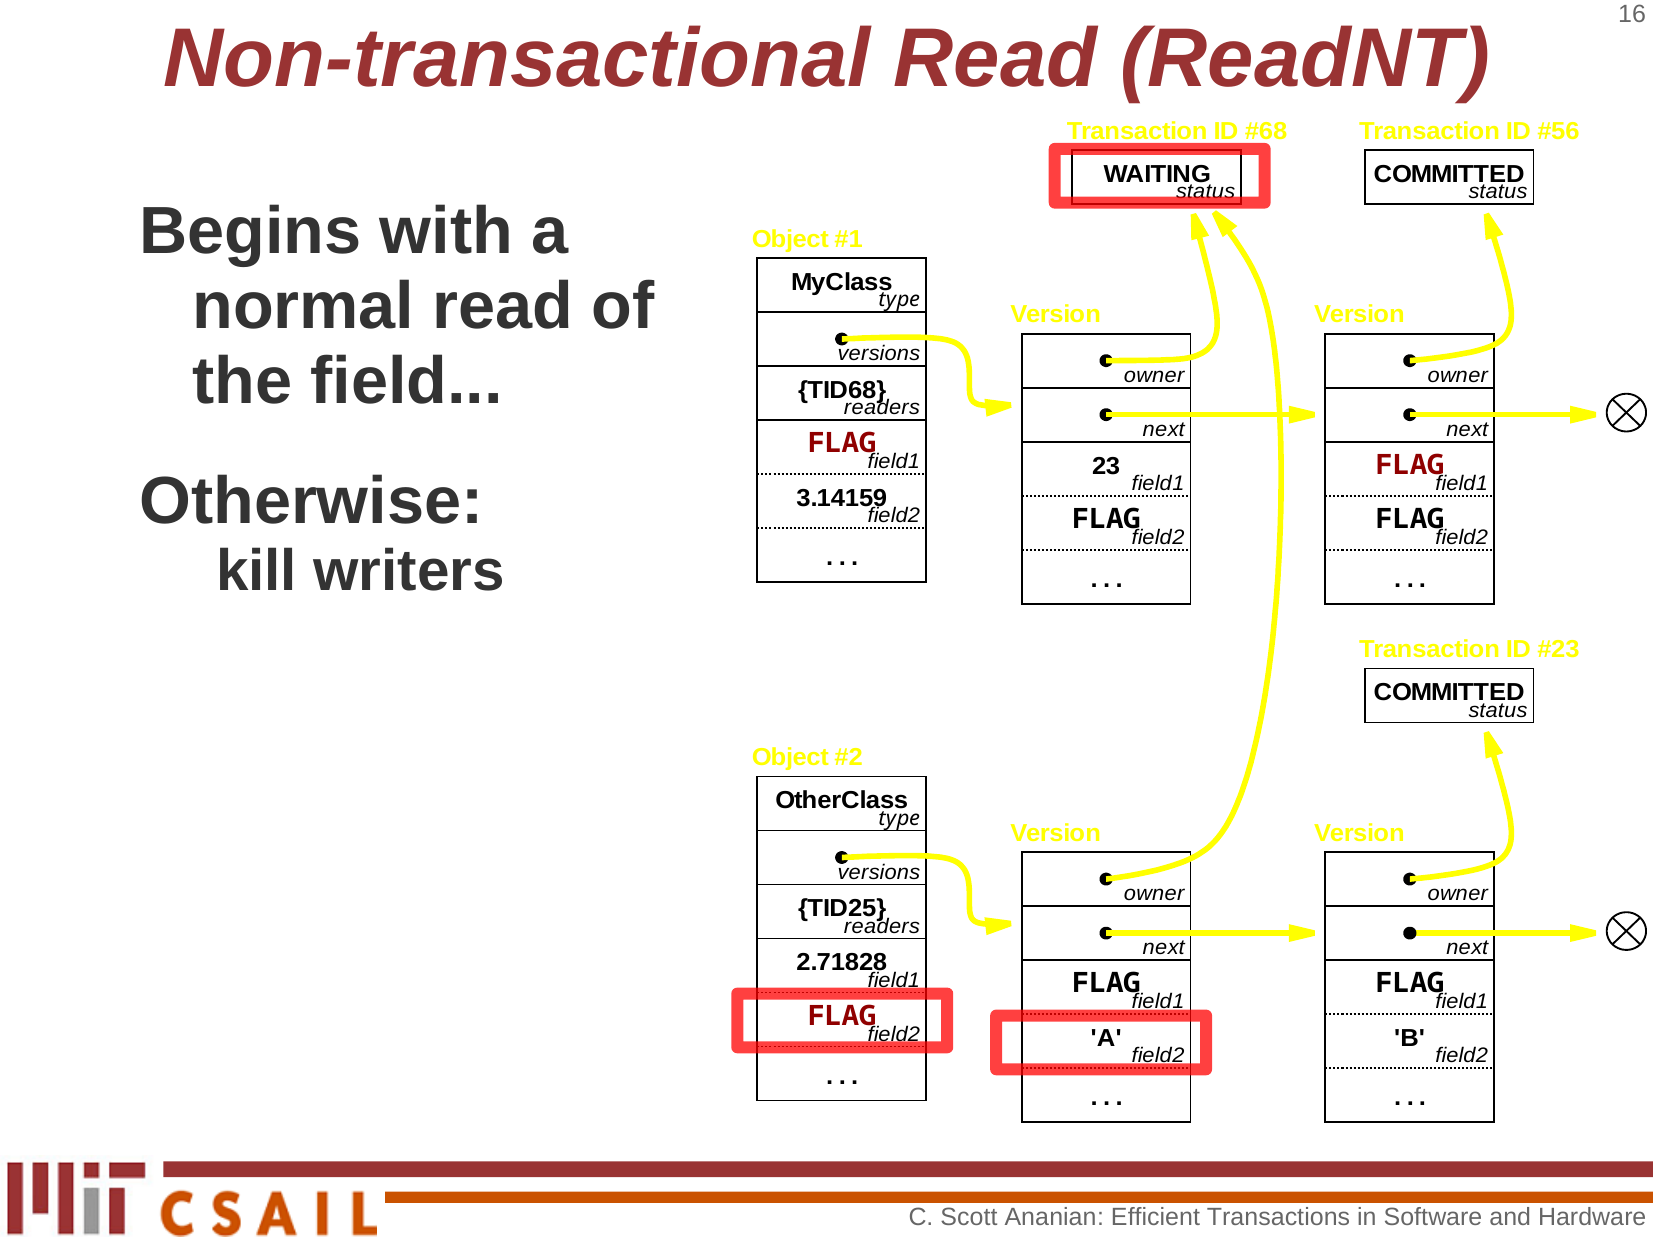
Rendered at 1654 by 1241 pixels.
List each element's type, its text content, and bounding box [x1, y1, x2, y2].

title Non-transactional Read (ReadNT) [121, 0, 1534, 115]
picture [744, 1000, 941, 1041]
picture [743, 110, 1653, 1130]
picture [0, 1155, 377, 1237]
list Begins with a normal read of the field... Otherwise: kill writers [121, 193, 701, 1133]
